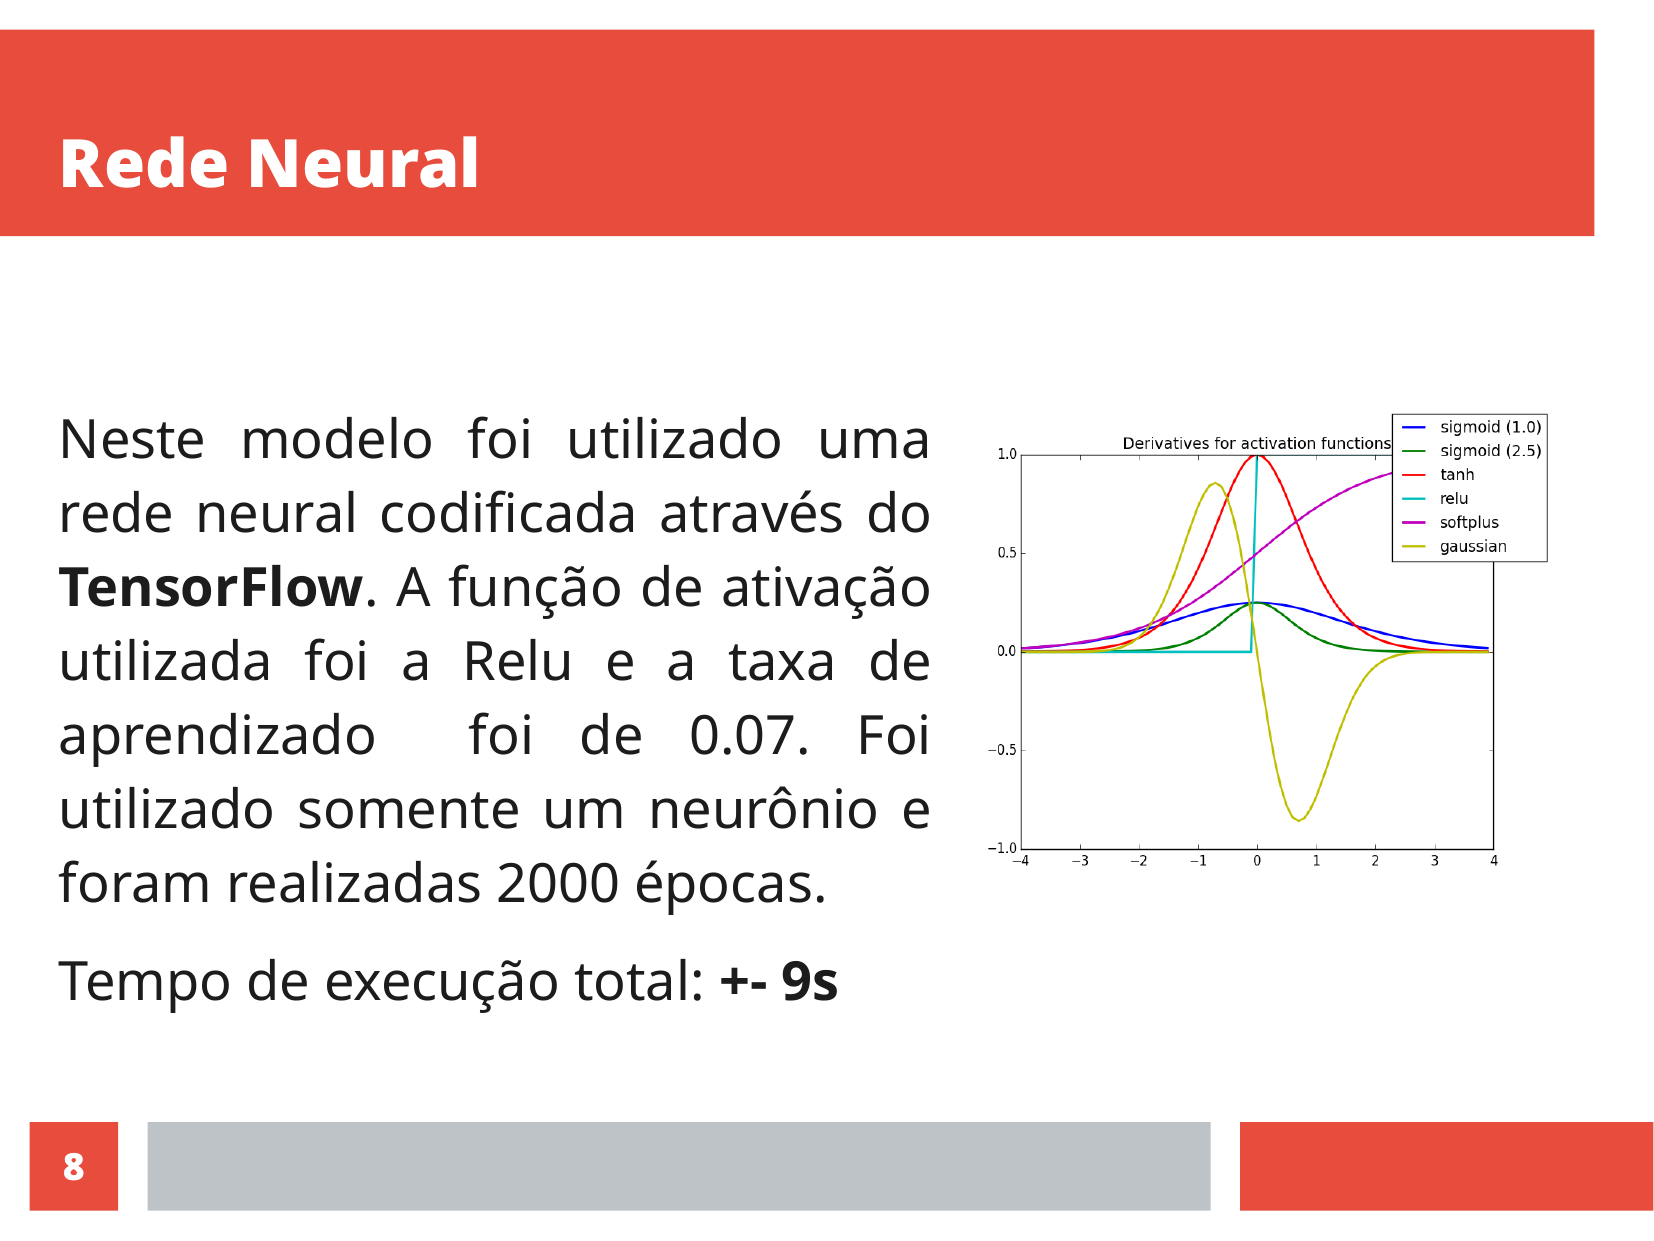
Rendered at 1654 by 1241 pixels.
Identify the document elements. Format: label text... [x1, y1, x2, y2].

picture [944, 405, 1554, 898]
list Neste modelo foi utilizado uma rede neural codificada através do TensorFlow. A função de ativação utilizada foi a Relu e a taxa de aprendizado foi de 0.07. Foi utilizado somente um neurônio e foram realizadas 2000 épocas. Tempo de execução total: +- 9s [59, 324, 934, 1093]
title Rede Neural [59, 59, 1595, 207]
